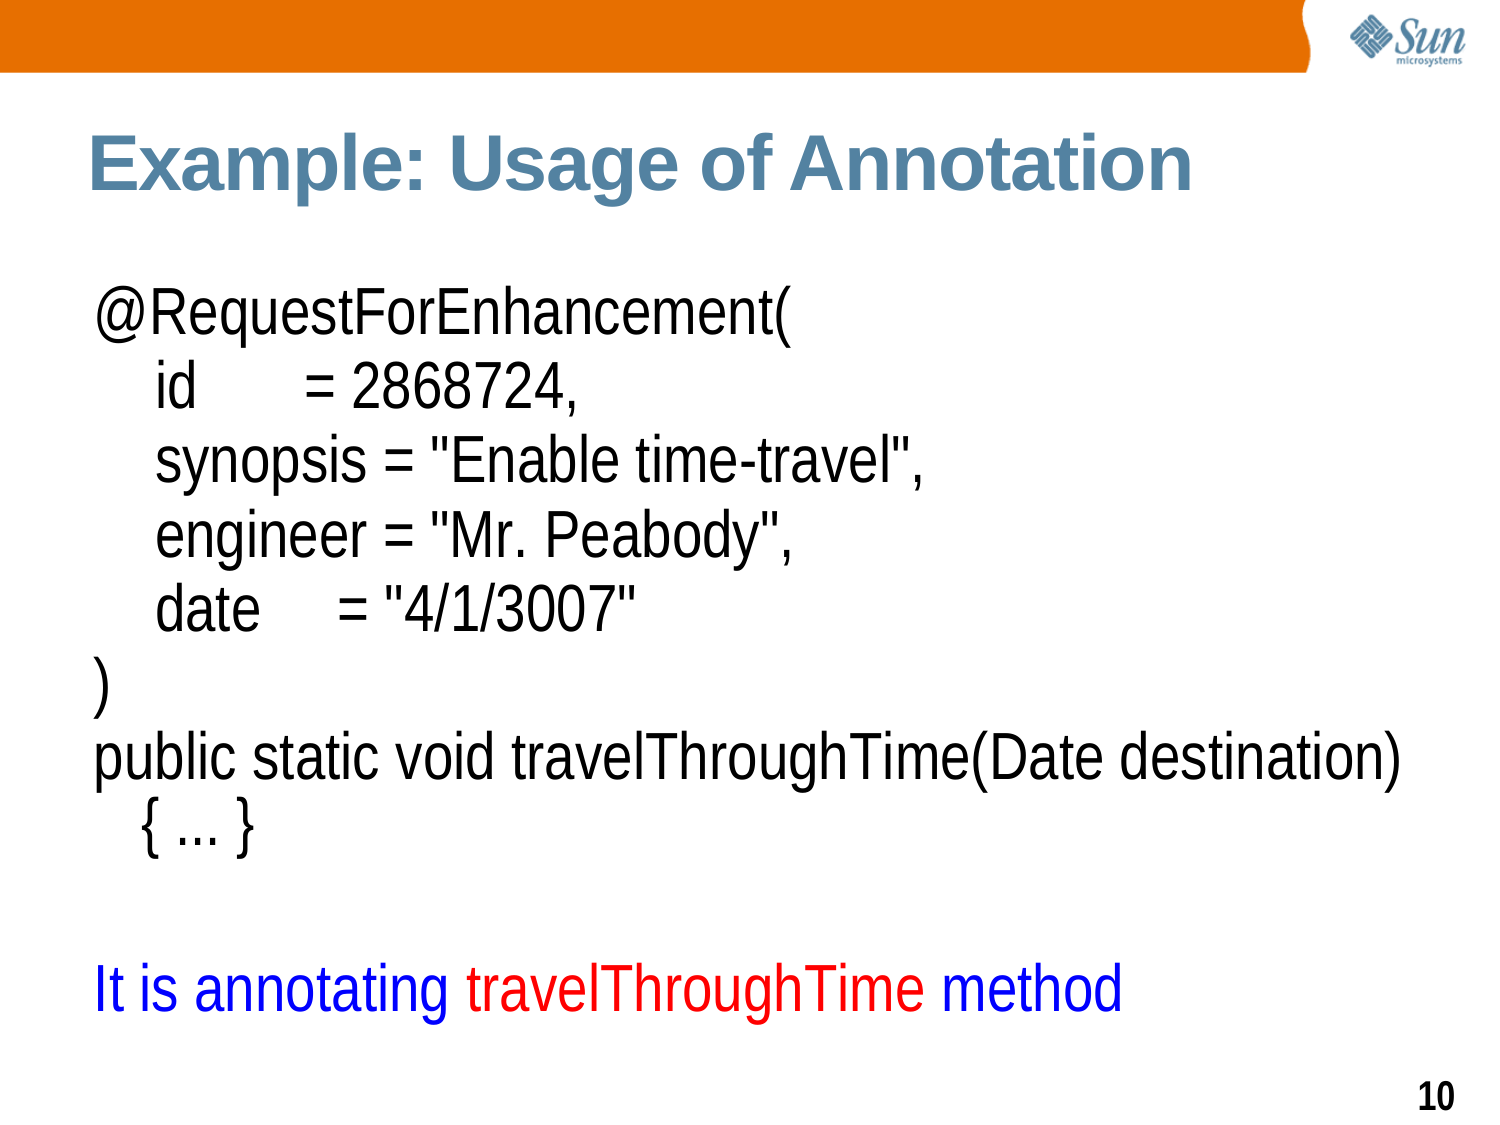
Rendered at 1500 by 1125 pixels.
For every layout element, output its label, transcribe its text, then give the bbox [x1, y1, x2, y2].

title Example: Usage of Annotation [87, 126, 1450, 268]
picture [0, 0, 1500, 75]
list @RequestForEnhancement( id = 2868724, synopsis = "Enable time-travel", engineer = "Mr. Peabody", date = "4/1/3007" ) public static void travelThroughTime(Date destination) { ... } It is annotating travelThroughTime method [74, 282, 1431, 1113]
